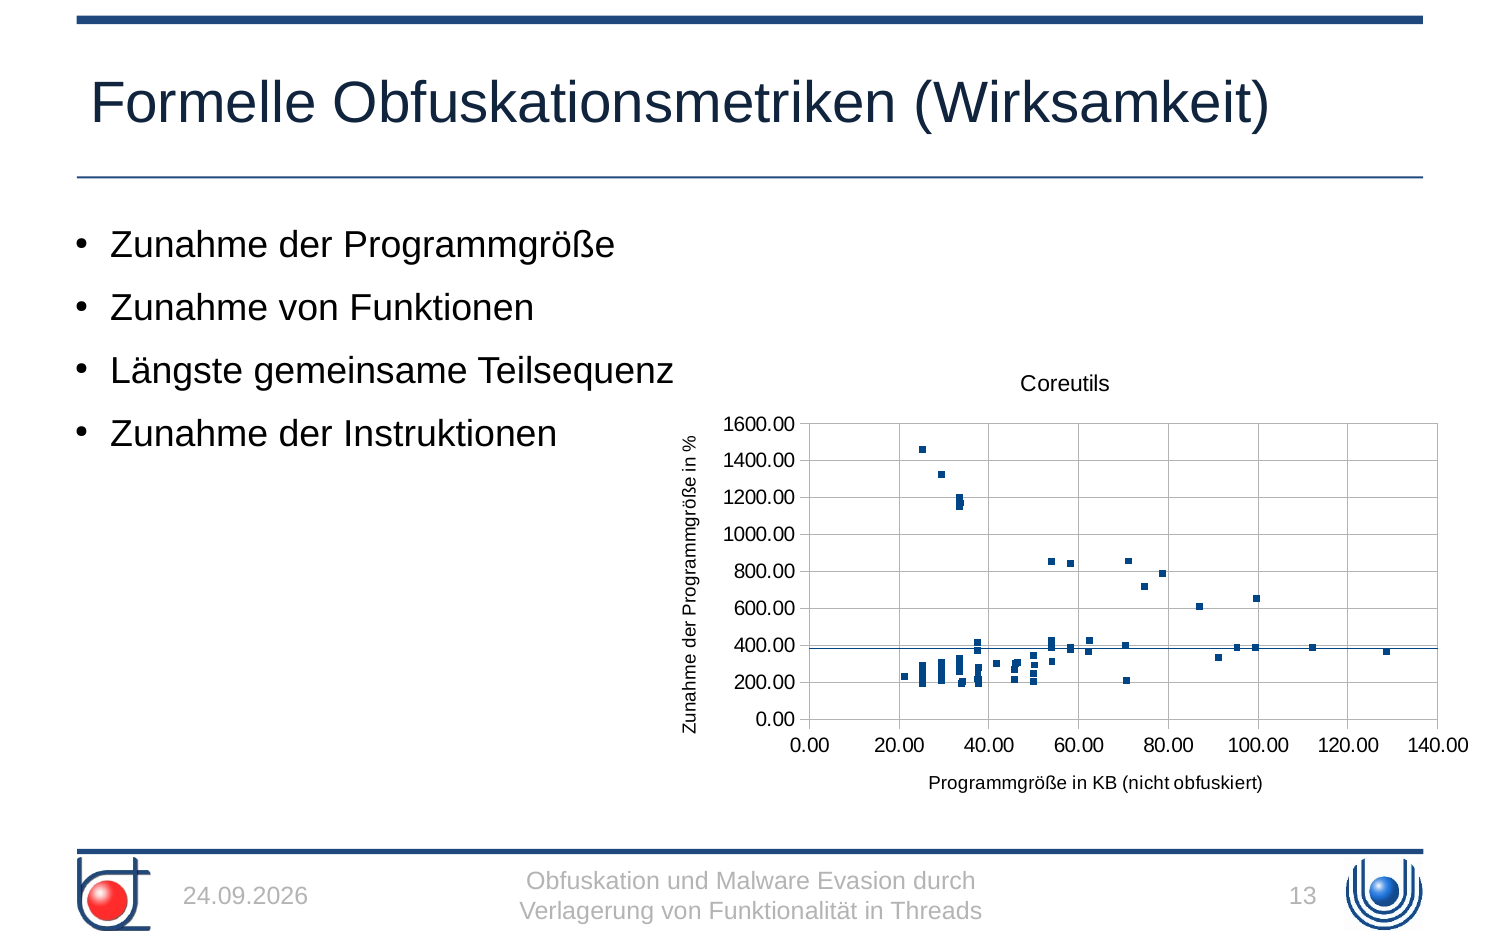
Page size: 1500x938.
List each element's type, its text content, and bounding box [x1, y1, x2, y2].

picture [76, 857, 151, 931]
text_box Zunahme der Programmgröße Zunahme von Funktionen Längste gemeinsame Teilsequenz Zunahme der Instruktionen [60, 195, 691, 796]
picture [1344, 857, 1423, 931]
slide_number <number> [1047, 860, 1317, 929]
chart [646, 353, 1486, 826]
slide_number 30.08.2021 [183, 860, 454, 929]
footer Obfuskation und Malware Evasion durch Verlagerung von Funktionalität in Threads [456, 860, 1047, 929]
title Formelle Obfuskationsmetriken (Wirksamkeit) [75, 19, 1425, 178]
